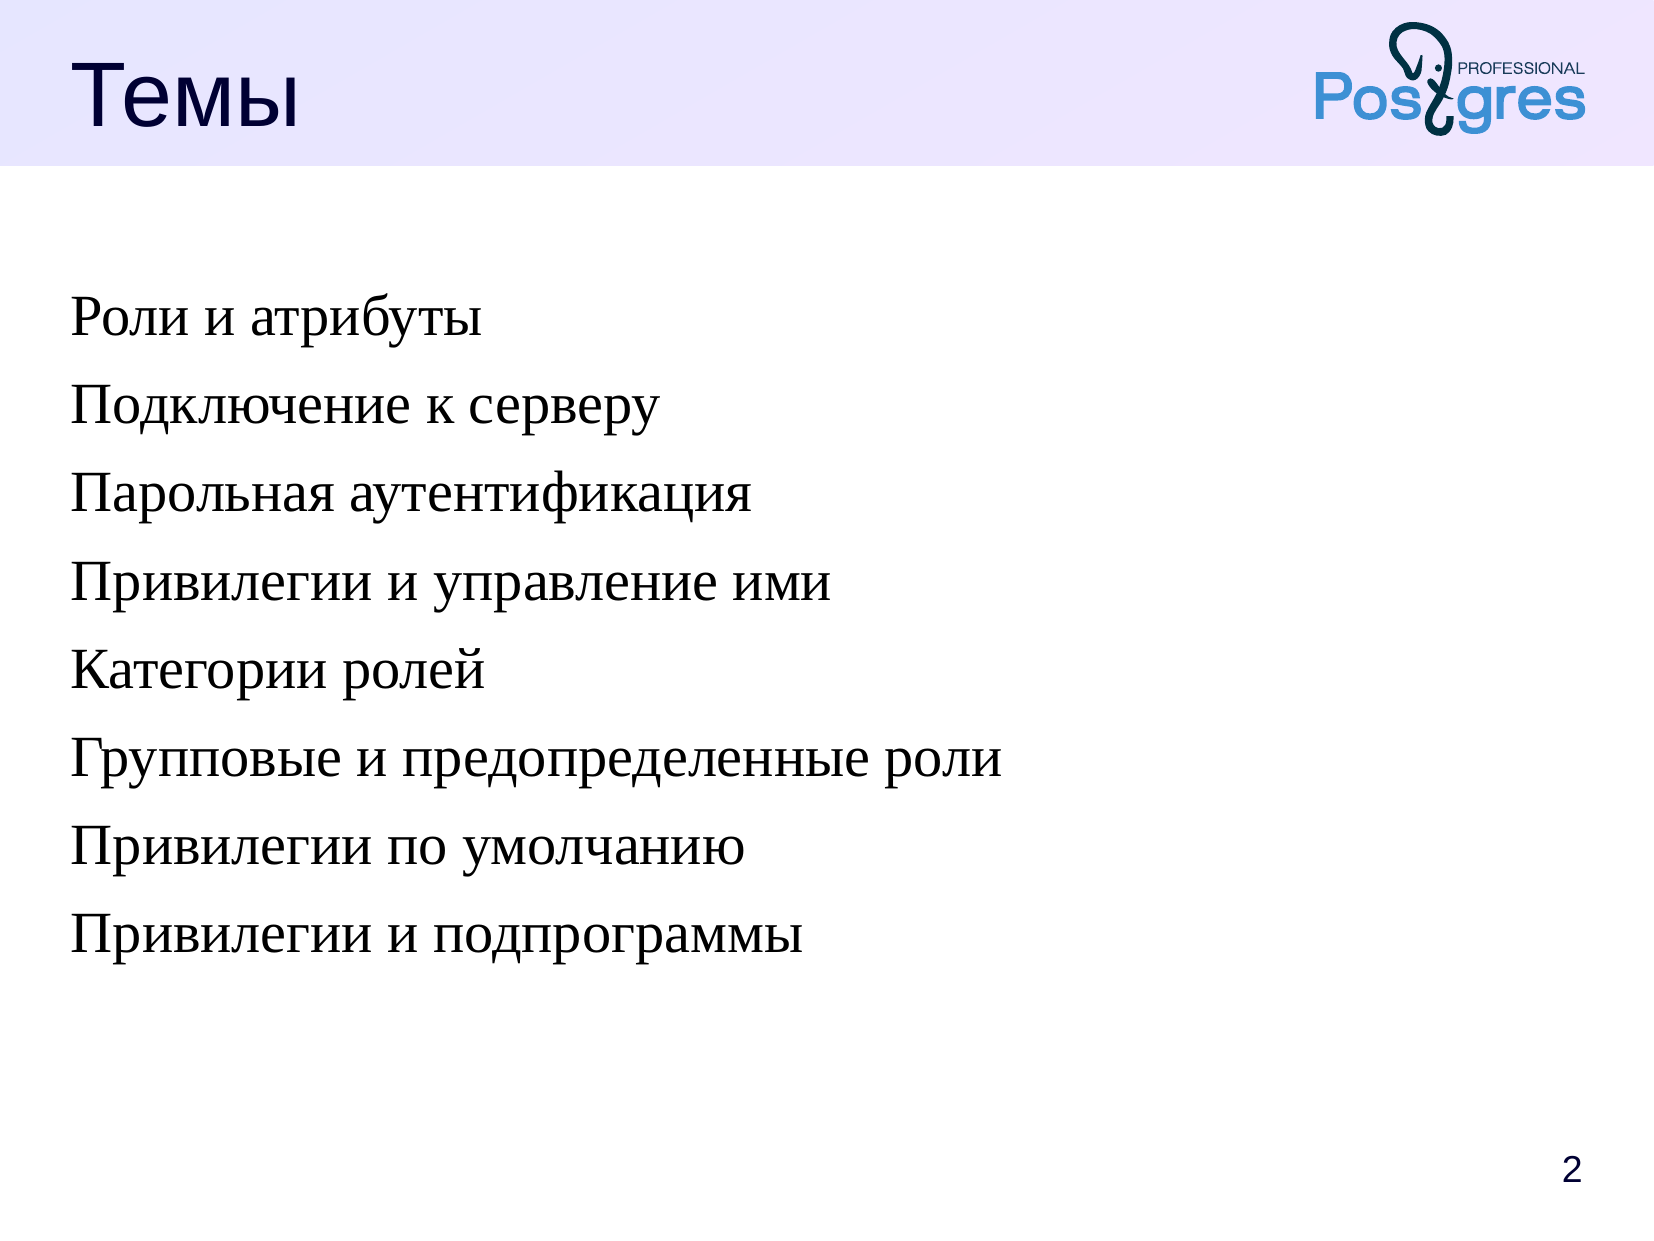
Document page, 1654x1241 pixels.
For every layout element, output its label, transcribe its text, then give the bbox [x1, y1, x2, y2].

title Темы [70, 43, 1241, 147]
list Роли и атрибуты Подключение к серверу Парольная аутентификация Привилегии и управление ими Категории ролей Групповые и предопределенные роли Привилегии по умолчанию Привилегии и подпрограммы [70, 283, 1583, 1141]
